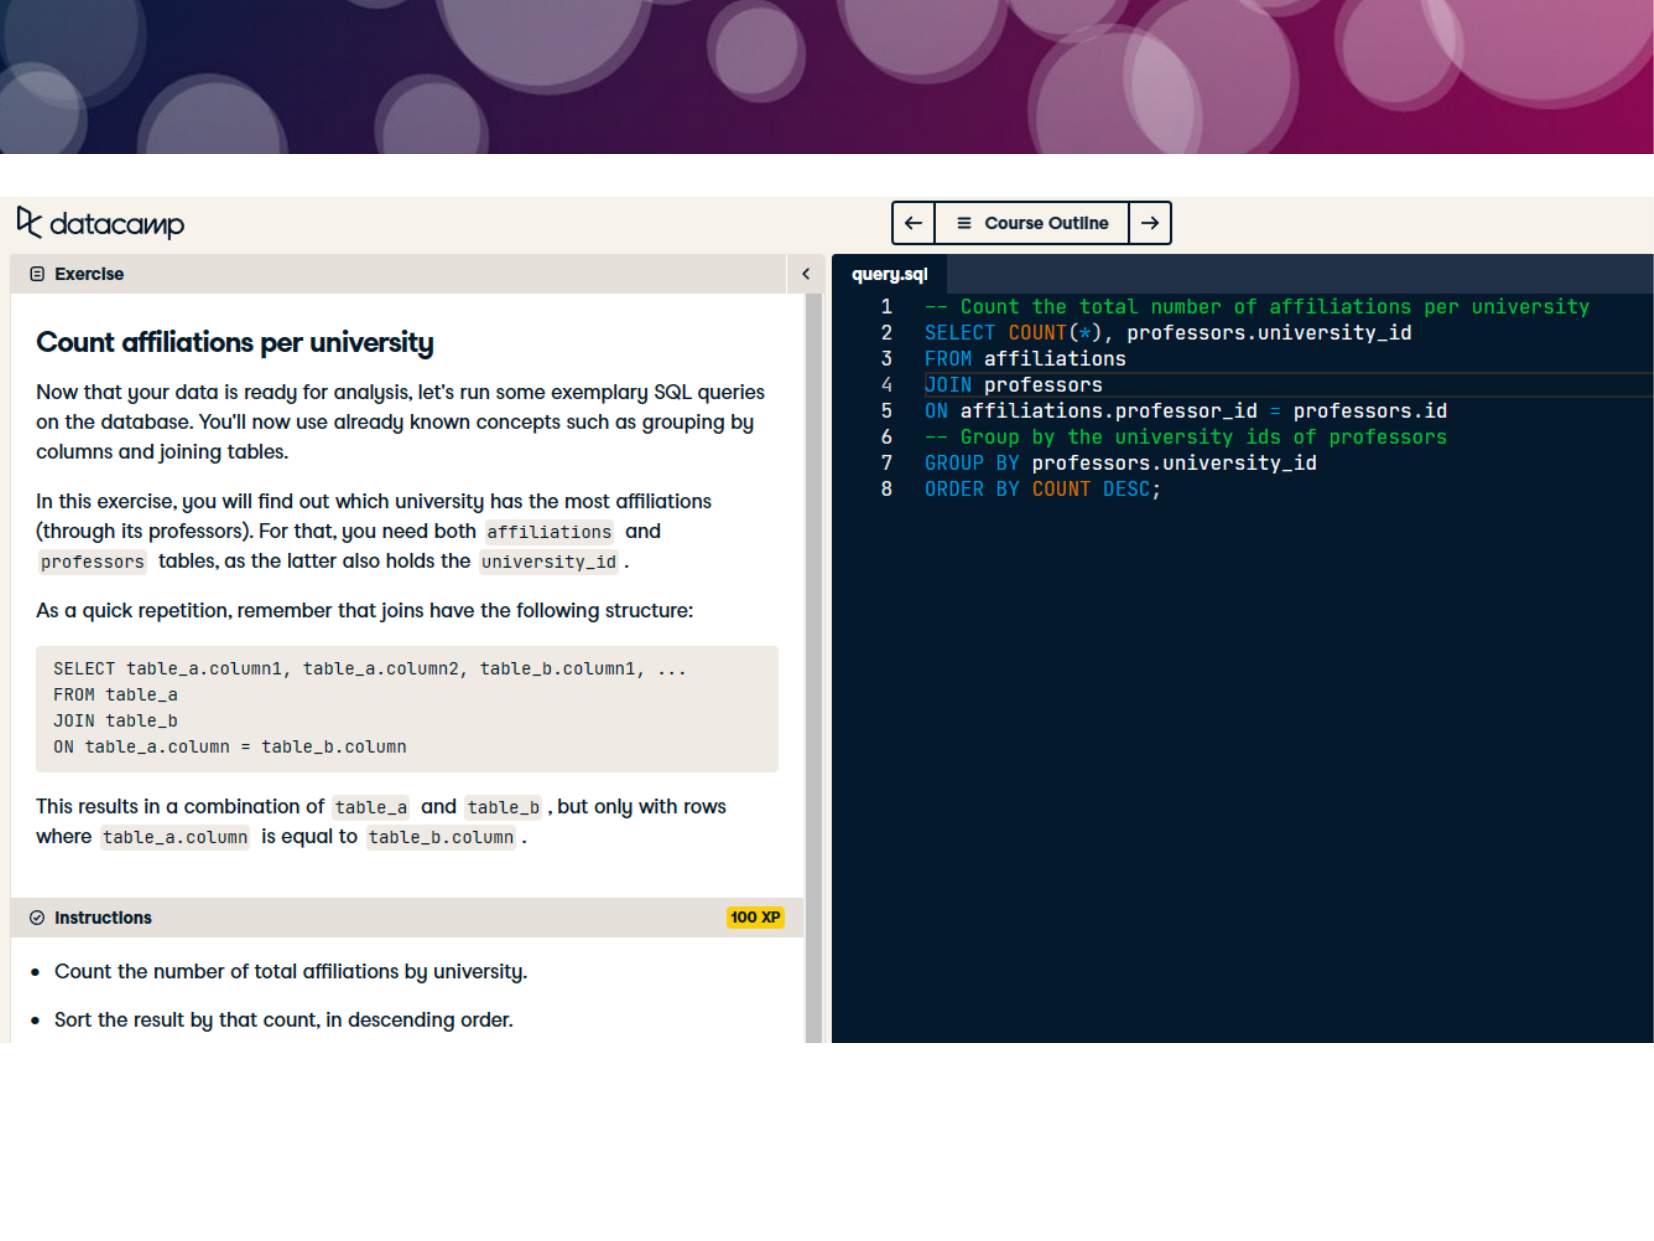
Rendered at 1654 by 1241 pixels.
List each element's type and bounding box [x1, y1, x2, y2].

picture [0, 197, 1654, 1043]
